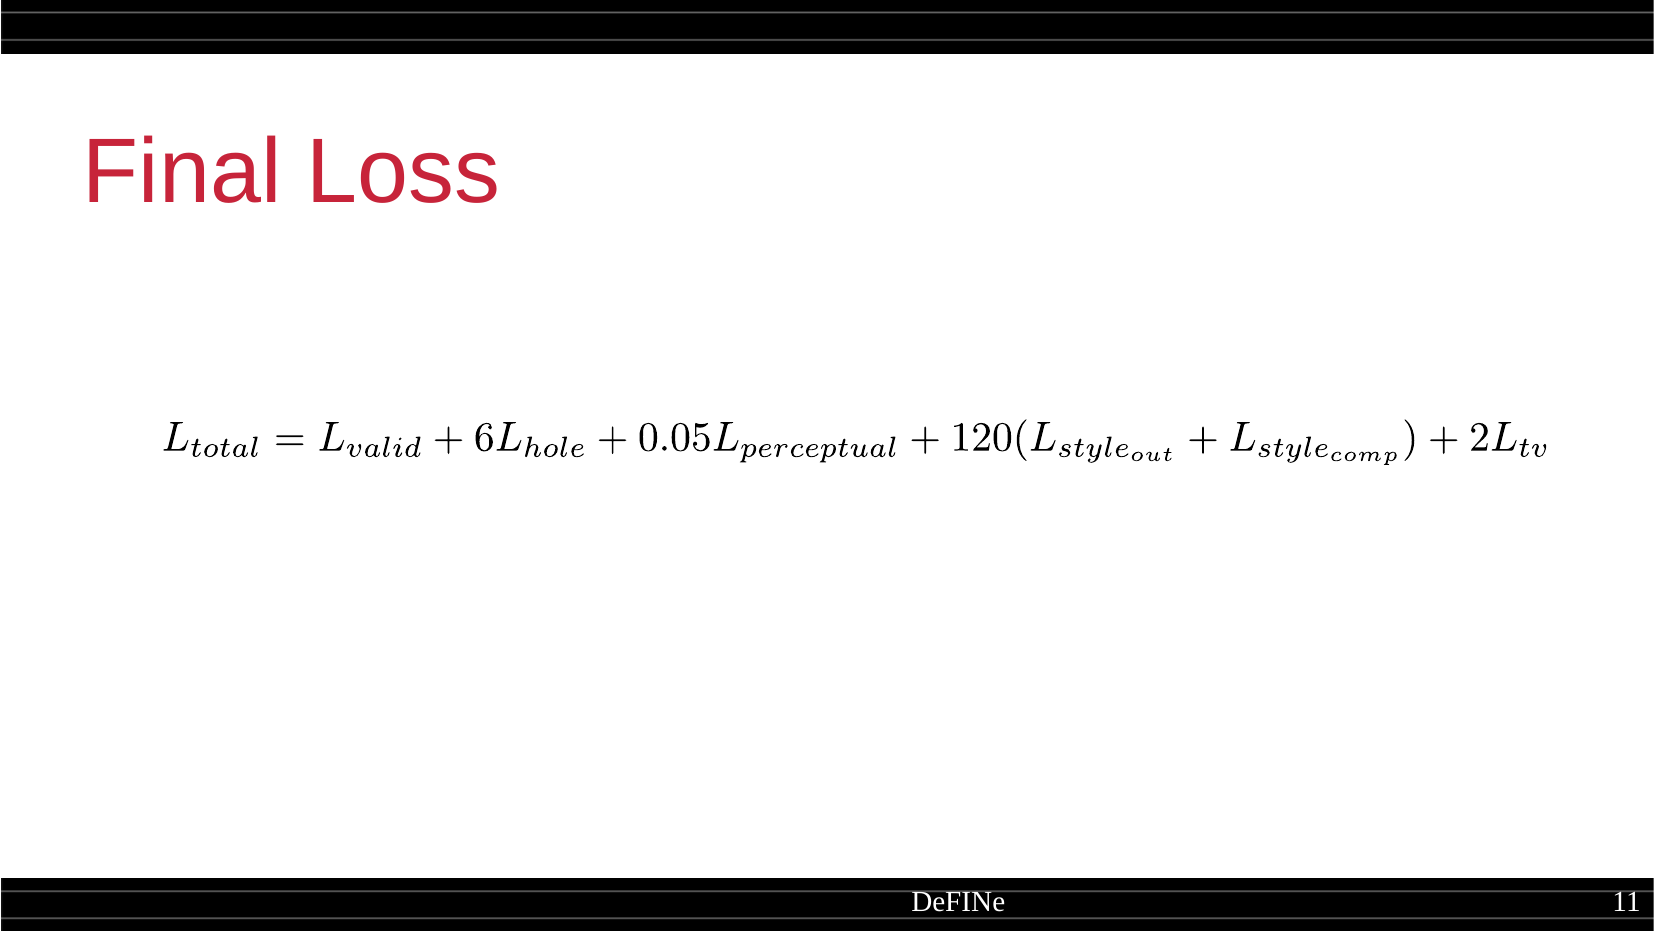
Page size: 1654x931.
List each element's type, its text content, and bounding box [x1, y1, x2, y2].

text_box [163, 419, 1547, 466]
title Final Loss [82, 92, 1571, 249]
picture [1, 878, 1654, 931]
picture [1, 0, 1654, 54]
